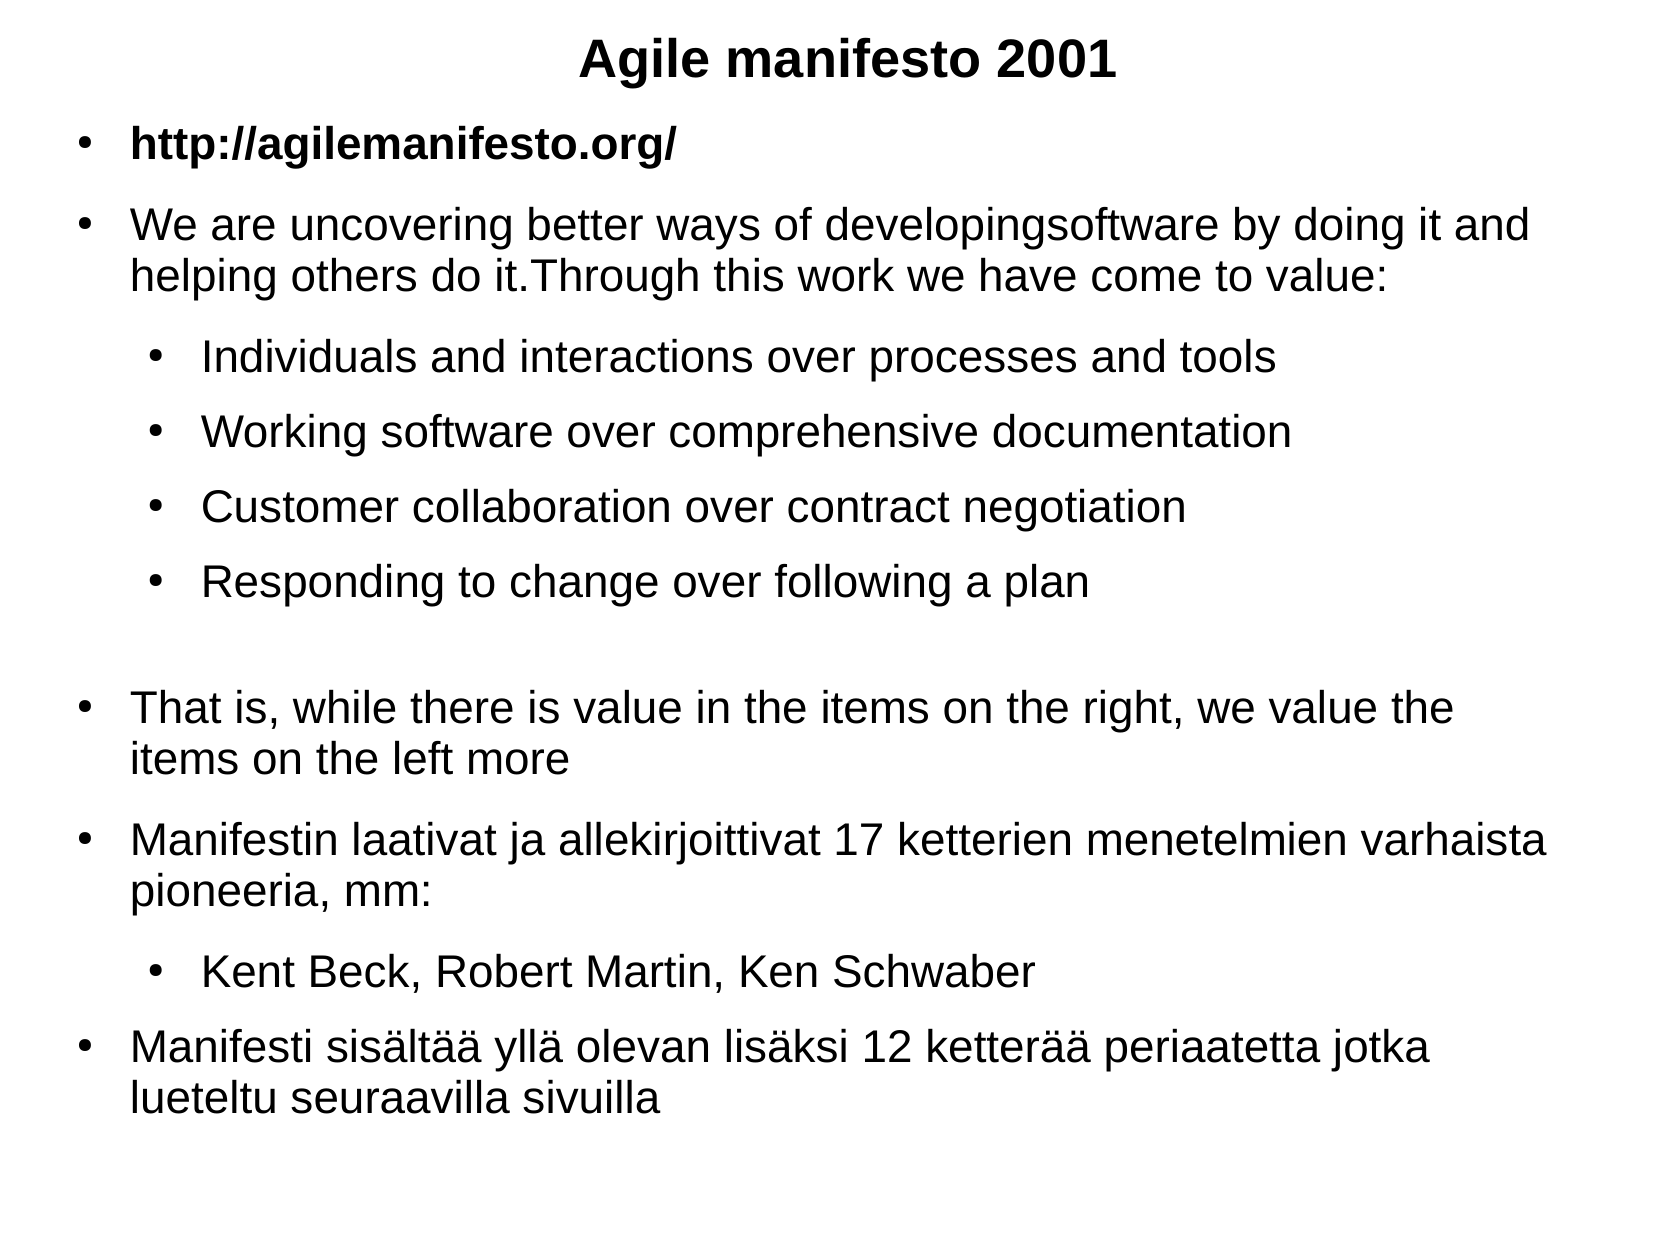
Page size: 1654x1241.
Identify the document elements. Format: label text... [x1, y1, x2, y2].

list http://agilemanifesto.org/ We are uncovering better ways of developingsoftware by doing it and helping others do it.Through this work we have come to value: Individuals and interactions over processes and tools Working software over comprehensive documentation Customer collaboration over contract negotiation Responding to change over following a plan That is, while there is value in the items on the right, we value the items on the left more Manifestin laativat ja allekirjoittivat 17 ketterien menetelmien varhaista pioneeria, mm: Kent Beck, Robert Martin, Ken Schwaber Manifesti sisältää yllä olevan lisäksi 12 ketterää periaatetta jotka lueteltu seuraavilla sivuilla [59, 118, 1577, 1211]
title Agile manifesto 2001 [82, 28, 1595, 90]
